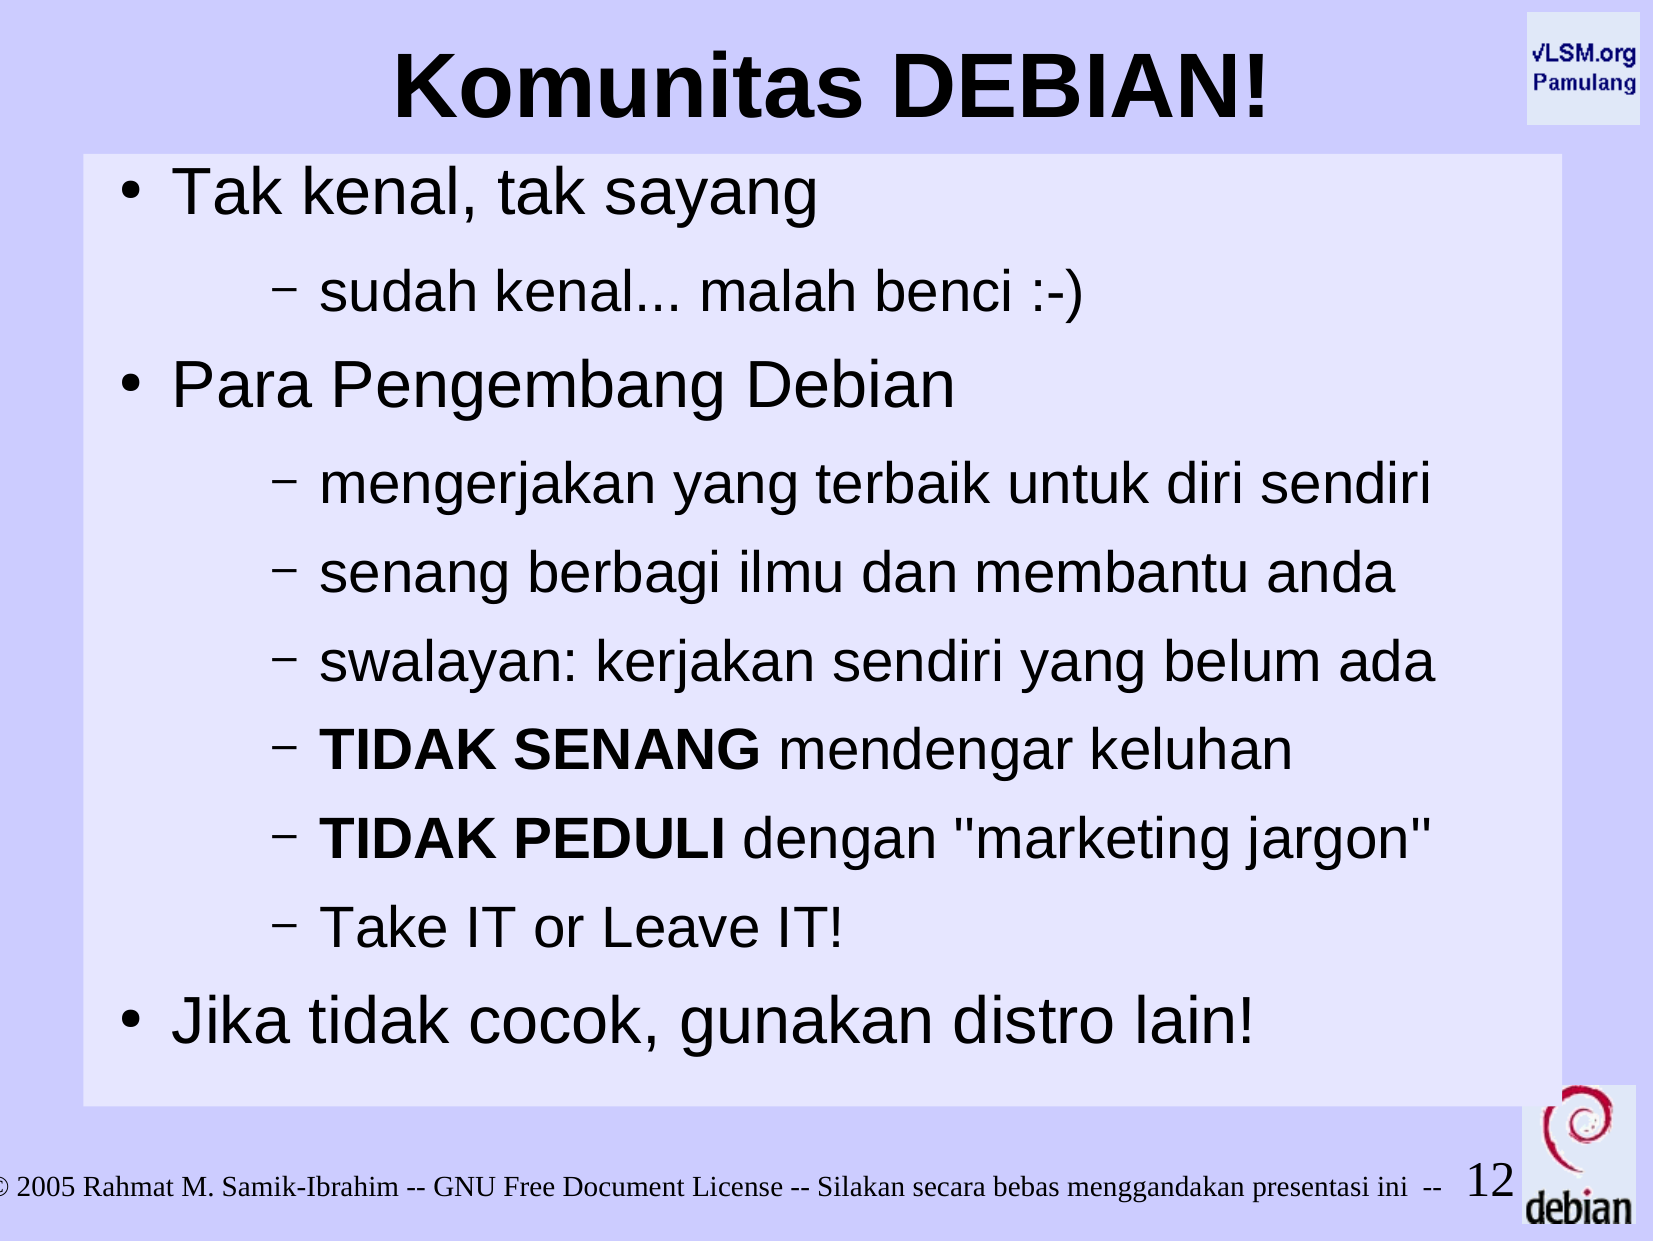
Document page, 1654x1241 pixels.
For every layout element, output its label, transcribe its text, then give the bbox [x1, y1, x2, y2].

title Komunitas DEBIAN! [40, 31, 1625, 142]
picture [1522, 1085, 1636, 1224]
picture [1527, 12, 1640, 125]
list Tak kenal, tak sayang sudah kenal... malah benci :-) Para Pengembang Debian mengerjakan yang terbaik untuk diri sendiri senang berbagi ilmu dan membantu anda swalayan: kerjakan sendiri yang belum ada TIDAK SENANG mendengar keluhan TIDAK PEDULI dengan ''marketing jargon'' Take IT or Leave IT! Jika tidak cocok, gunakan distro lain! [83, 153, 1563, 1107]
